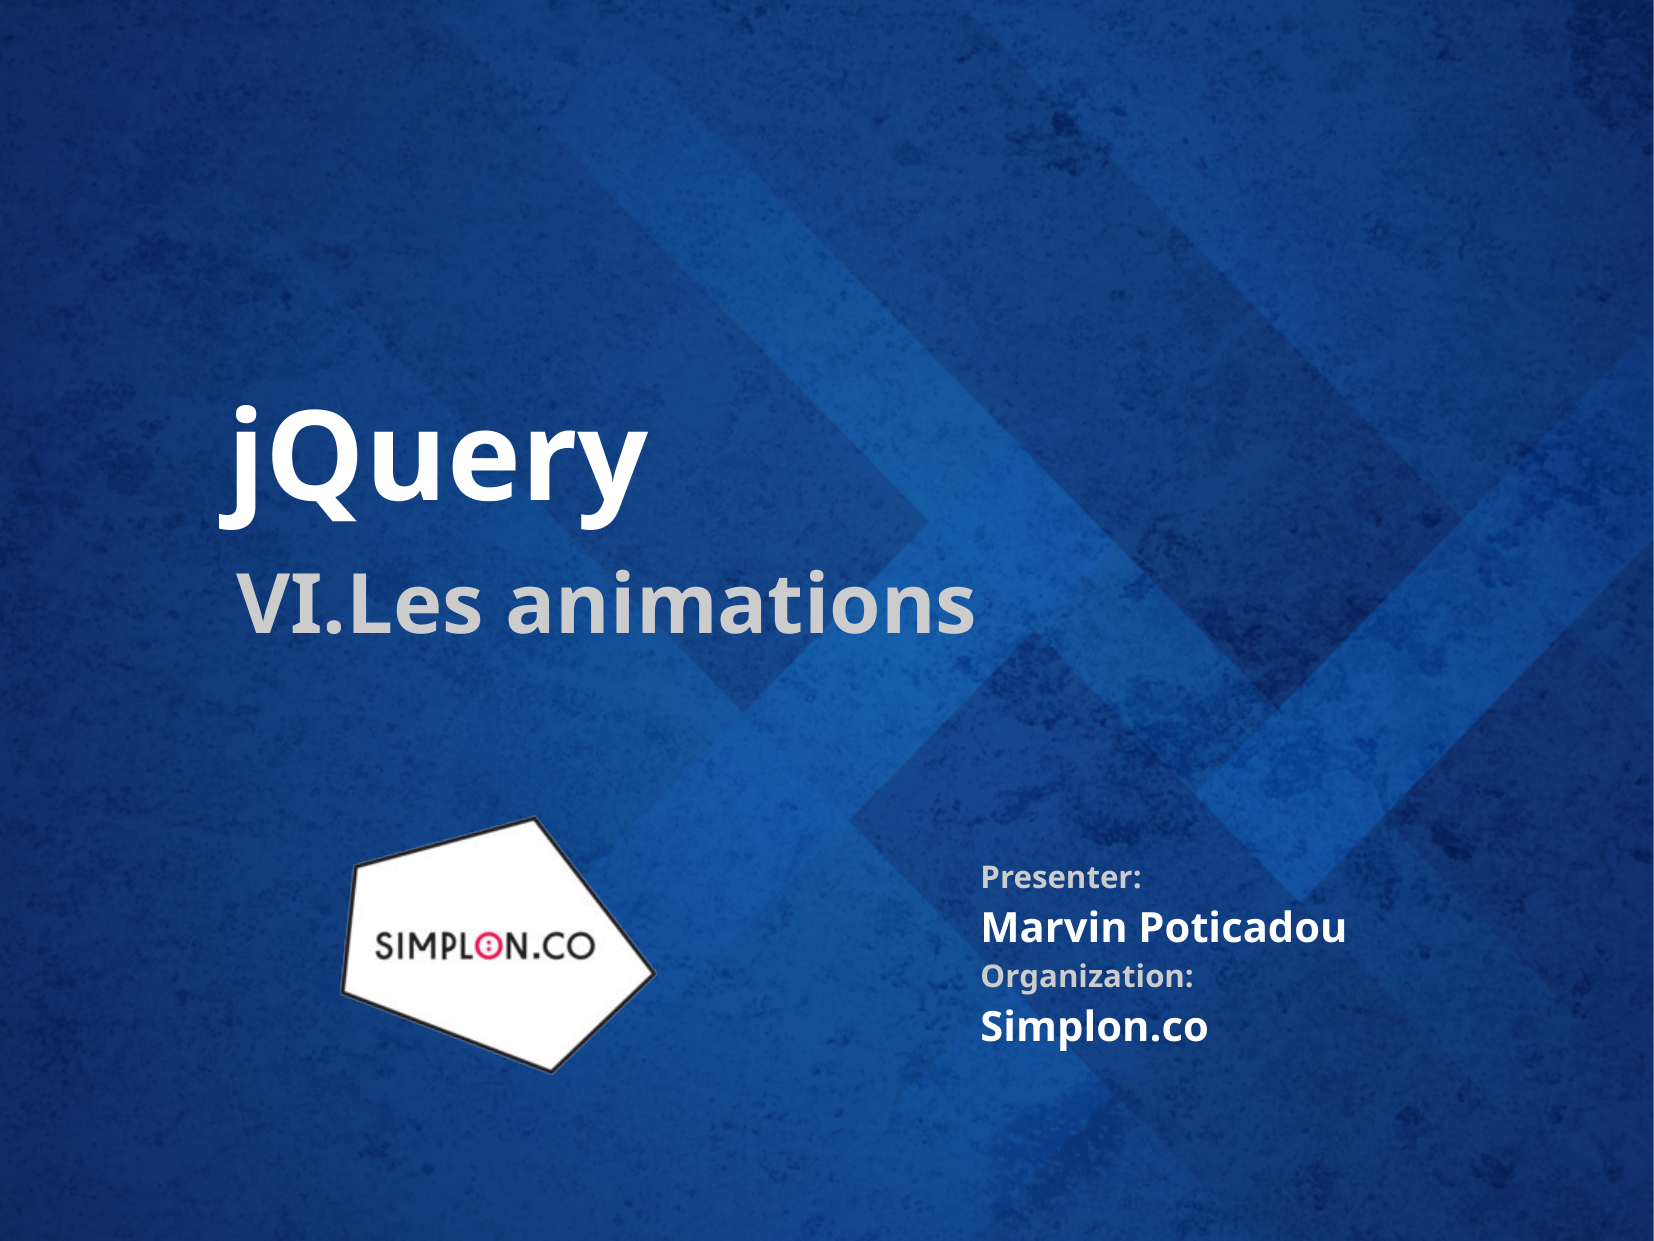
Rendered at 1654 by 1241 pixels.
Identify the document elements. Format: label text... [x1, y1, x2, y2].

title jQuery [194, 275, 1388, 628]
subtitle VI.Les animations [236, 484, 1465, 719]
text_box Presenter: Marvin Poticadou Organization: Simplon.co [980, 751, 1642, 1158]
picture [0, 0, 1654, 1241]
